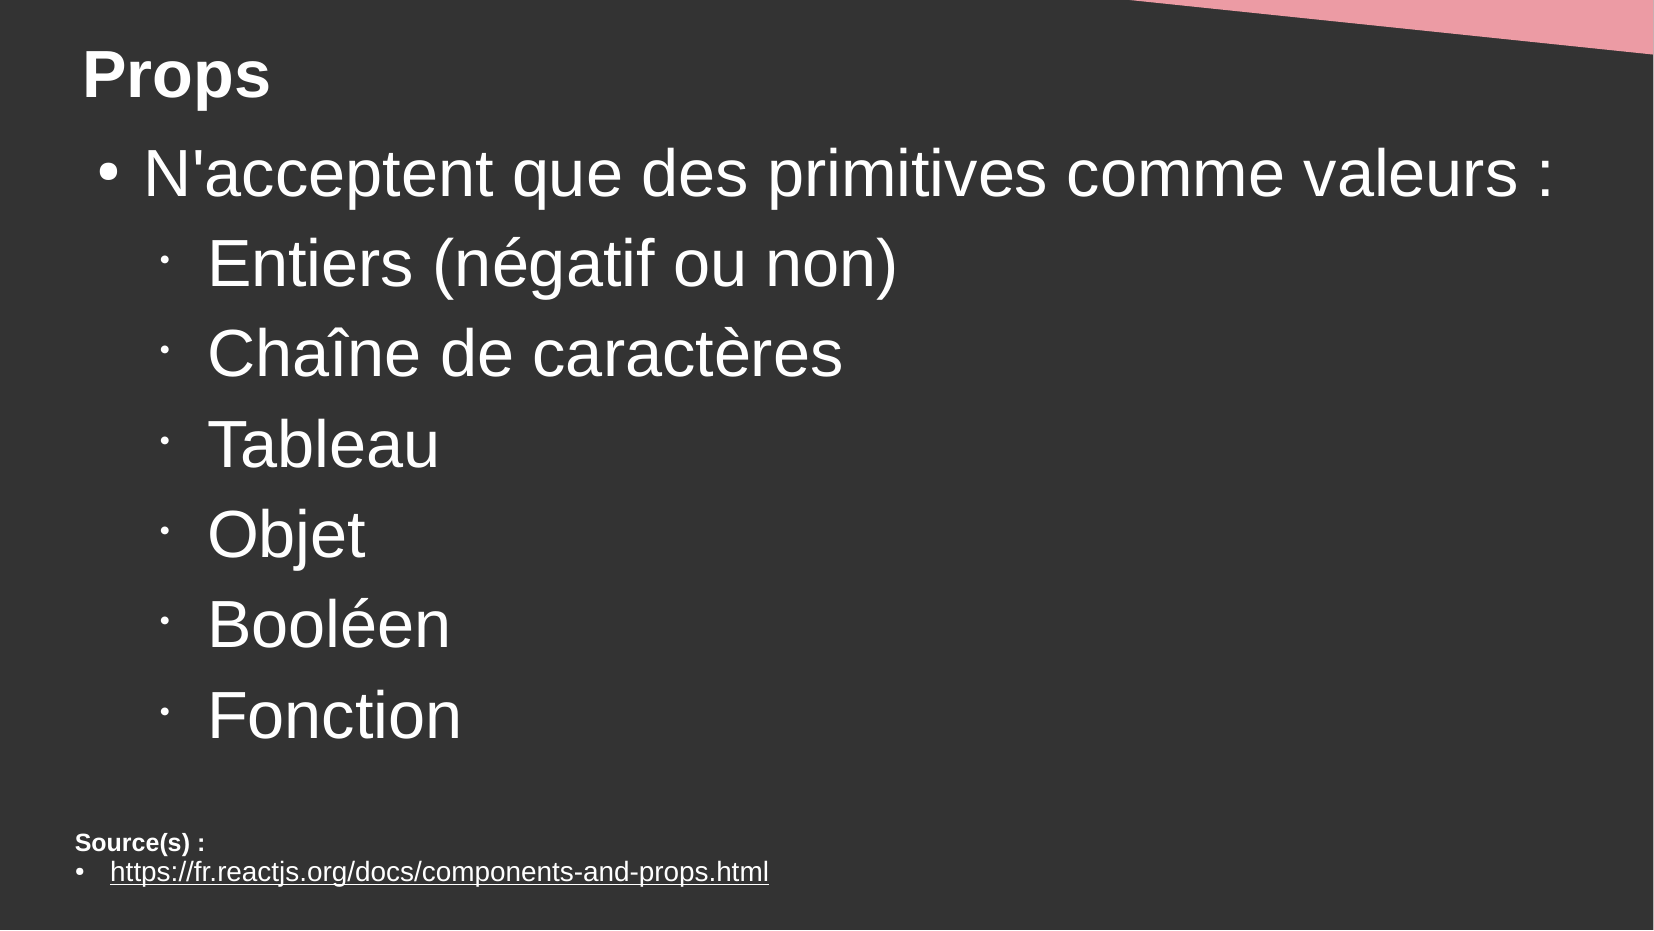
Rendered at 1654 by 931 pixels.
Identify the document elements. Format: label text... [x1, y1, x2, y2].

list N'acceptent que des primitives comme valeurs : Entiers (négatif ou non) Chaîne de caractères Tableau Objet Booléen Fonction [80, 135, 1619, 756]
text_box Source(s) : https://fr.reactjs.org/docs/components-and-props.html [59, 821, 1546, 906]
title Props [82, 37, 1571, 114]
text_box [1129, 0, 1654, 55]
